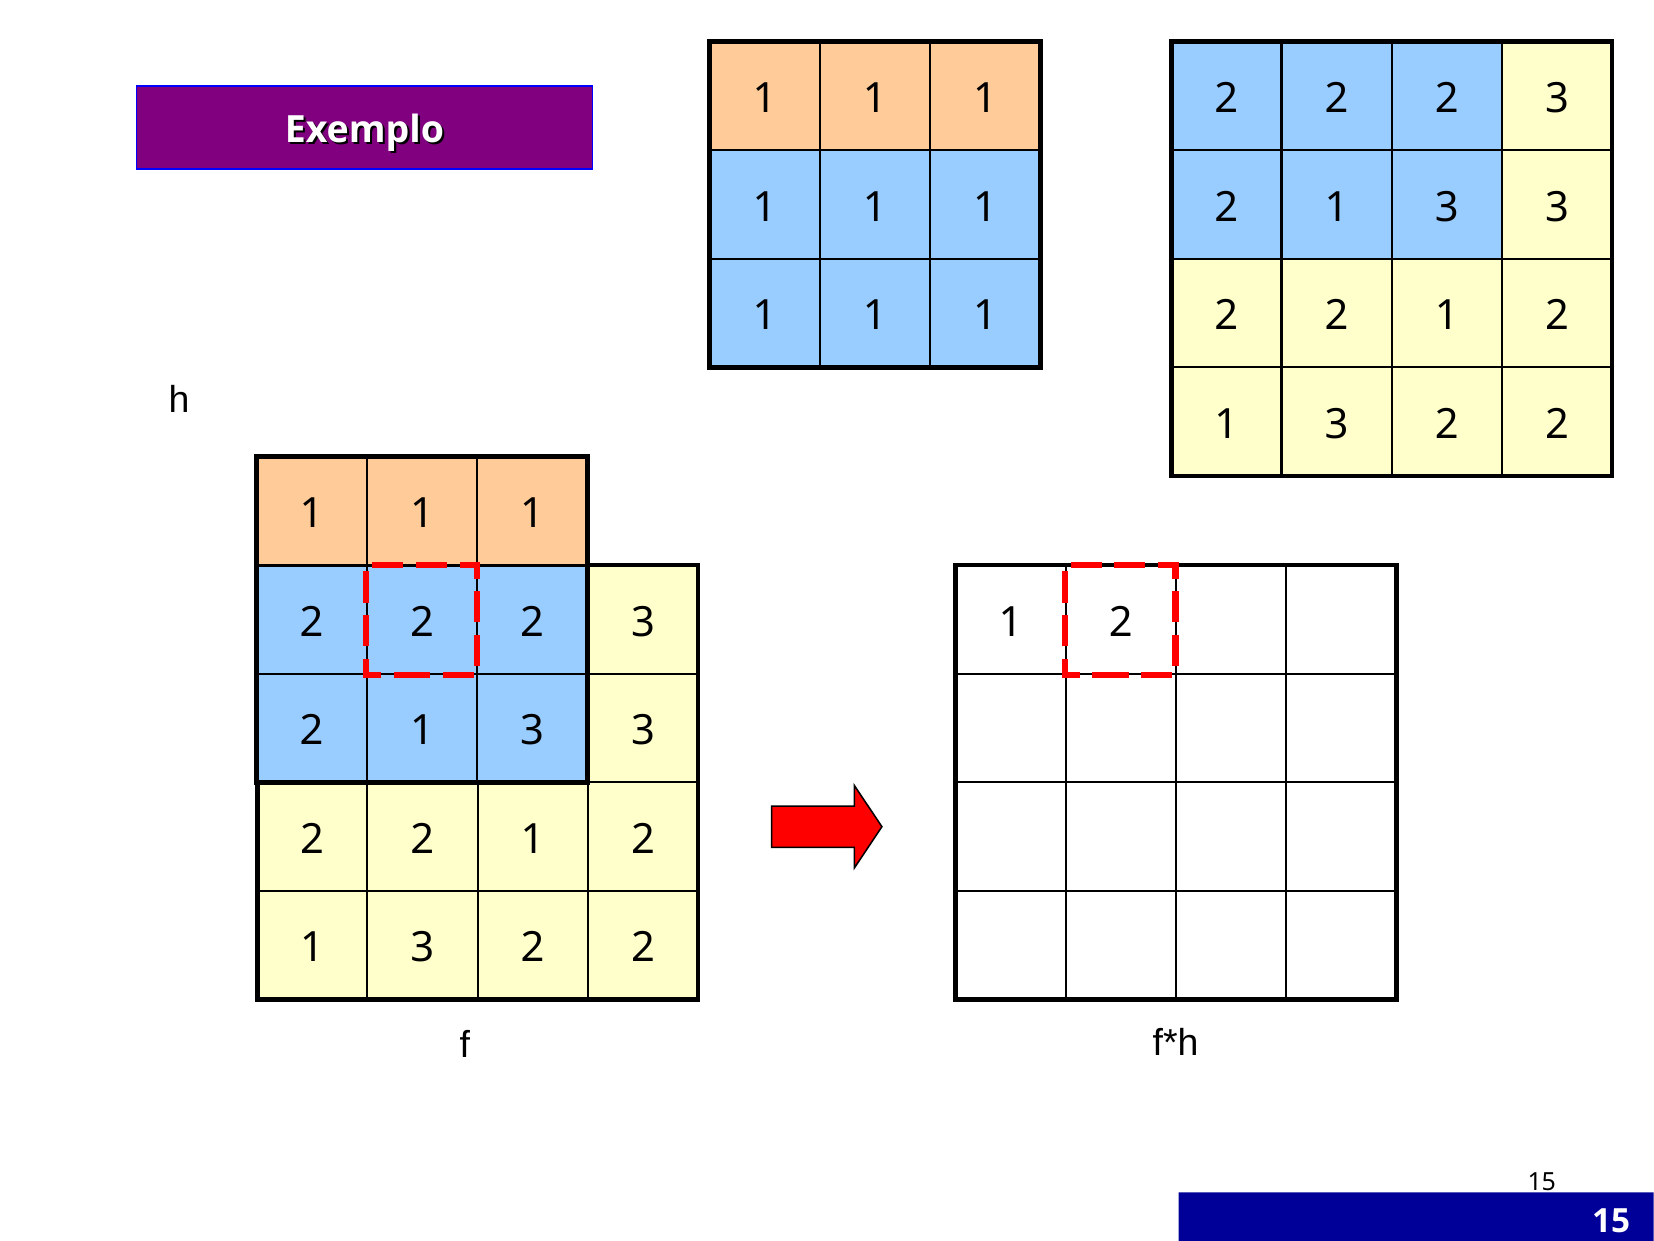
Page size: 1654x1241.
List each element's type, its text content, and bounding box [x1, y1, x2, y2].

text_box 2 [1174, 260, 1280, 366]
text_box 1 [821, 44, 929, 149]
text_box 2 [259, 675, 366, 780]
text_box [771, 785, 882, 869]
text_box 1 [368, 675, 476, 780]
text_box 1 [259, 459, 366, 564]
text_box 3 [1503, 44, 1610, 149]
text_box 2 [479, 892, 587, 997]
text_box 3 [368, 892, 477, 997]
text_box 2 [589, 892, 696, 997]
text_box 3 [590, 675, 696, 781]
text_box 2 [260, 785, 366, 890]
text_box 3 [590, 567, 696, 673]
text_box 1 [712, 151, 819, 258]
text_box 2 [1283, 260, 1391, 366]
text_box 2 [1174, 151, 1280, 258]
text_box 1 [1174, 368, 1280, 474]
text_box 2 [1503, 368, 1610, 474]
text_box 1 [821, 260, 929, 365]
text_box 2 [259, 567, 366, 673]
text_box 2 [1283, 44, 1391, 149]
text_box 1 [1393, 260, 1501, 366]
text_box 3 [1393, 151, 1501, 258]
text_box 2 [368, 785, 477, 890]
text_box 1 [931, 151, 1038, 258]
text_box f*h [1137, 1010, 1214, 1071]
text_box 1 [1283, 151, 1391, 258]
text_box 3 [478, 675, 585, 780]
text_box 1 [931, 44, 1038, 149]
text_box 1 [478, 459, 585, 564]
text_box 2 [1393, 44, 1501, 149]
text_box Exemplo [136, 86, 593, 169]
text_box 1 [821, 151, 929, 258]
text_box 2 [478, 567, 585, 673]
text_box 1 [260, 892, 366, 997]
text_box 3 [1283, 368, 1391, 474]
text_box 3 [1503, 151, 1610, 258]
text_box f [444, 1012, 486, 1073]
text_box 1 [368, 459, 476, 564]
text_box <number> [1334, 1149, 1571, 1216]
text_box 1 [712, 44, 819, 149]
text_box 1 [479, 785, 587, 890]
text_box 1 [931, 260, 1038, 365]
text_box 2 [1503, 260, 1610, 366]
text_box 1 [712, 260, 819, 365]
text_box 2 [1067, 567, 1175, 673]
text_box 2 [1174, 44, 1280, 149]
text_box h [153, 367, 205, 428]
text_box 2 [589, 783, 696, 890]
text_box 2 [1393, 368, 1501, 474]
text_box 2 [368, 567, 476, 673]
text_box 1 [958, 567, 1065, 673]
